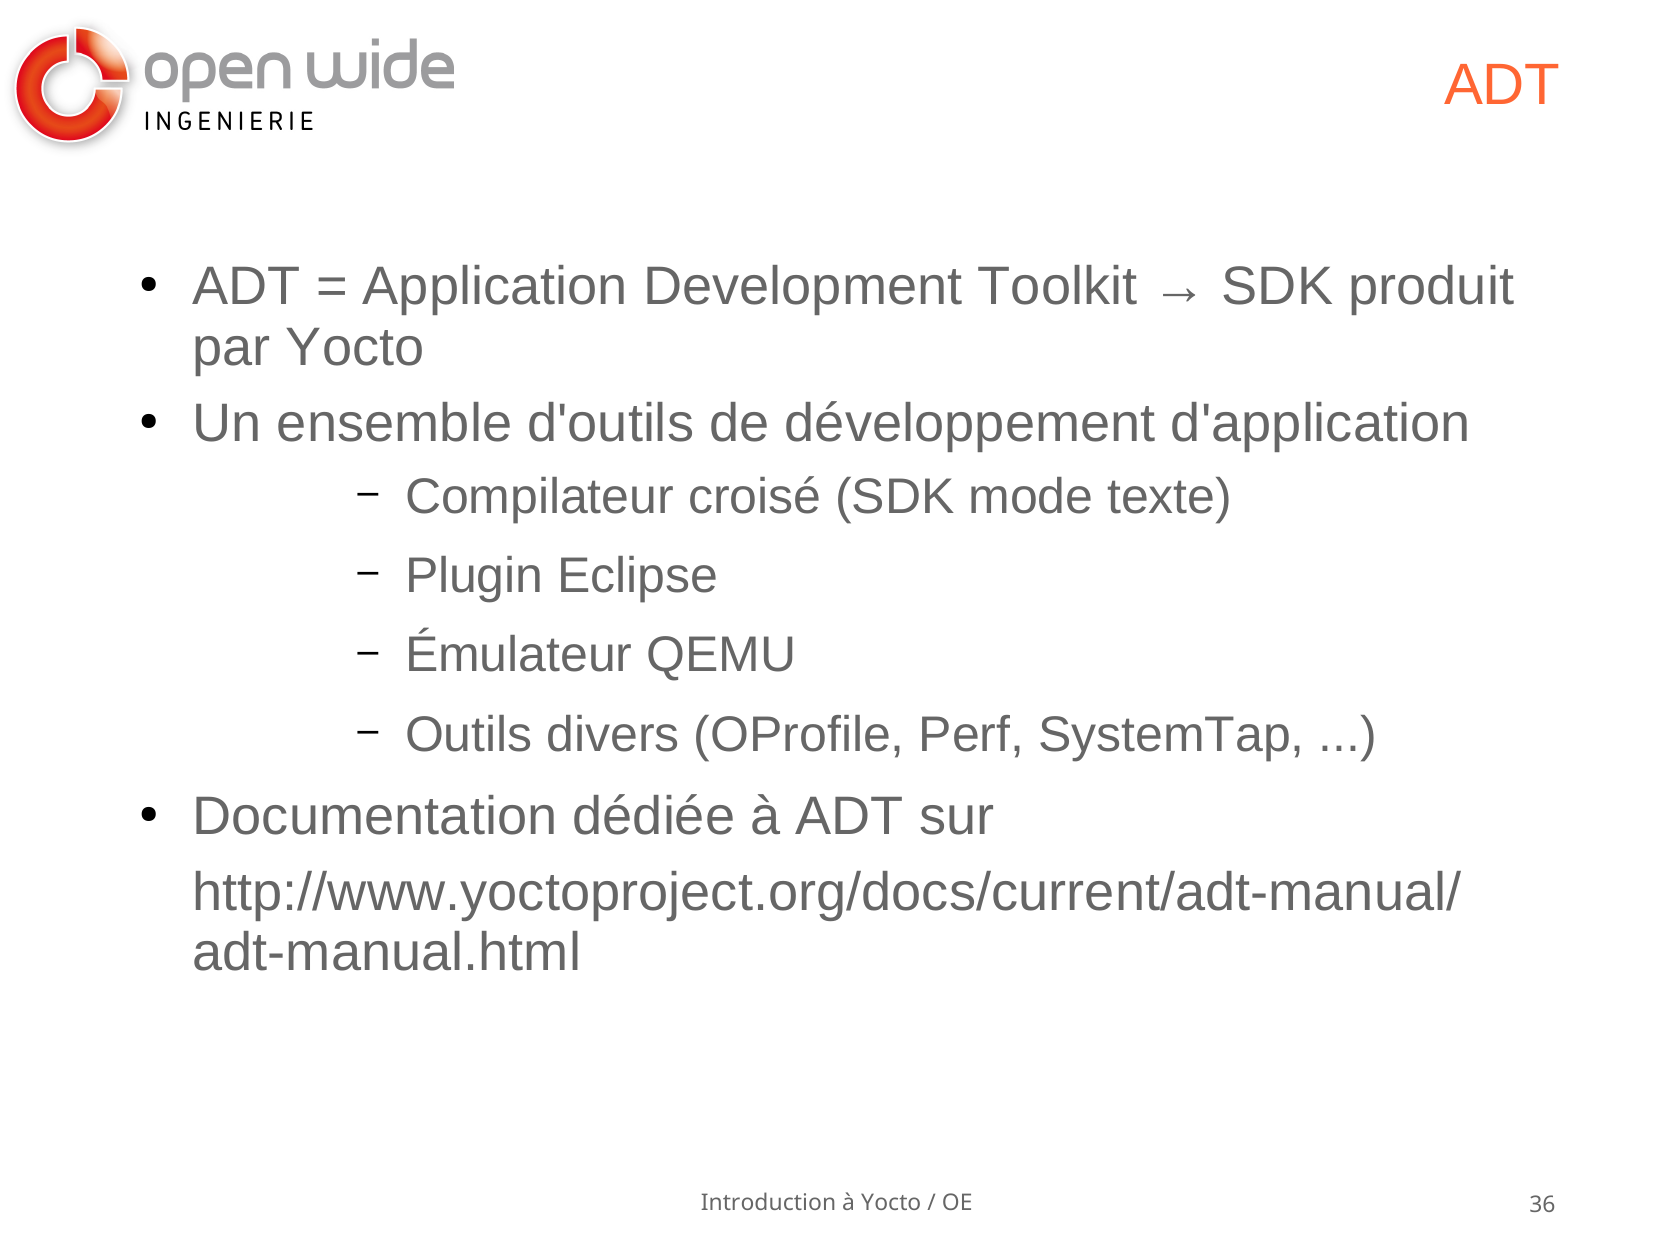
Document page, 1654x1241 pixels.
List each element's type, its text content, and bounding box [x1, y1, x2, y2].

list ADT = Application Development Toolkit → SDK produit par Yocto Un ensemble d'outils de développement d'application Compilateur croisé (SDK mode texte) Plugin Eclipse Émulateur QEMU Outils divers (OProfile, Perf, SystemTap, ...) Documentation dédiée à ADT sur http://www.yoctoproject.org/docs/current/adt-manual/adt-manual.html [121, 255, 1534, 1127]
title ADT [602, 12, 1561, 157]
picture [0, 0, 454, 161]
